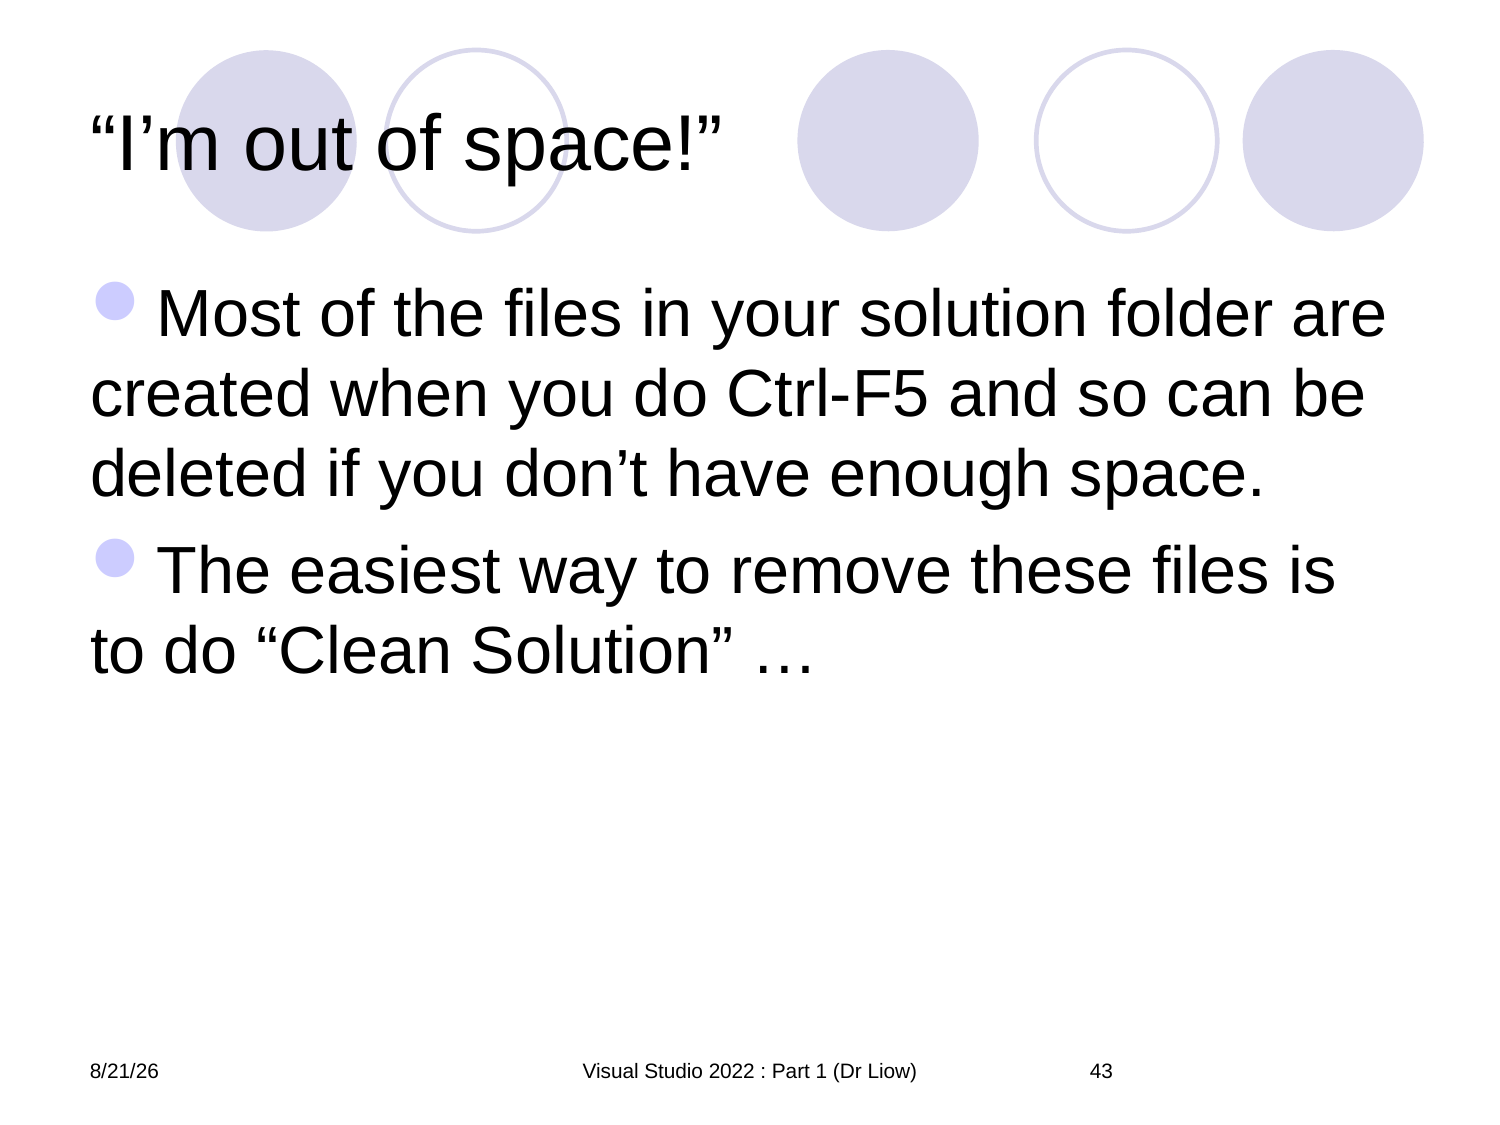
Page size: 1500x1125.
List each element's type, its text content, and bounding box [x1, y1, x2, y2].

text_box <number> [1074, 1049, 1426, 1101]
text_box 1/11/22 [74, 1049, 426, 1101]
title “I’m out of space!” [75, 45, 1426, 233]
text_box Visual Studio 2022 : Part 1 (Dr Liow) [512, 1049, 988, 1101]
list Most of the files in your solution folder are created when you do Ctrl-F5 and so can be deleted if you don’t have enough space. The easiest way to remove these files is to do “Clean Solution” … [75, 262, 1426, 1006]
